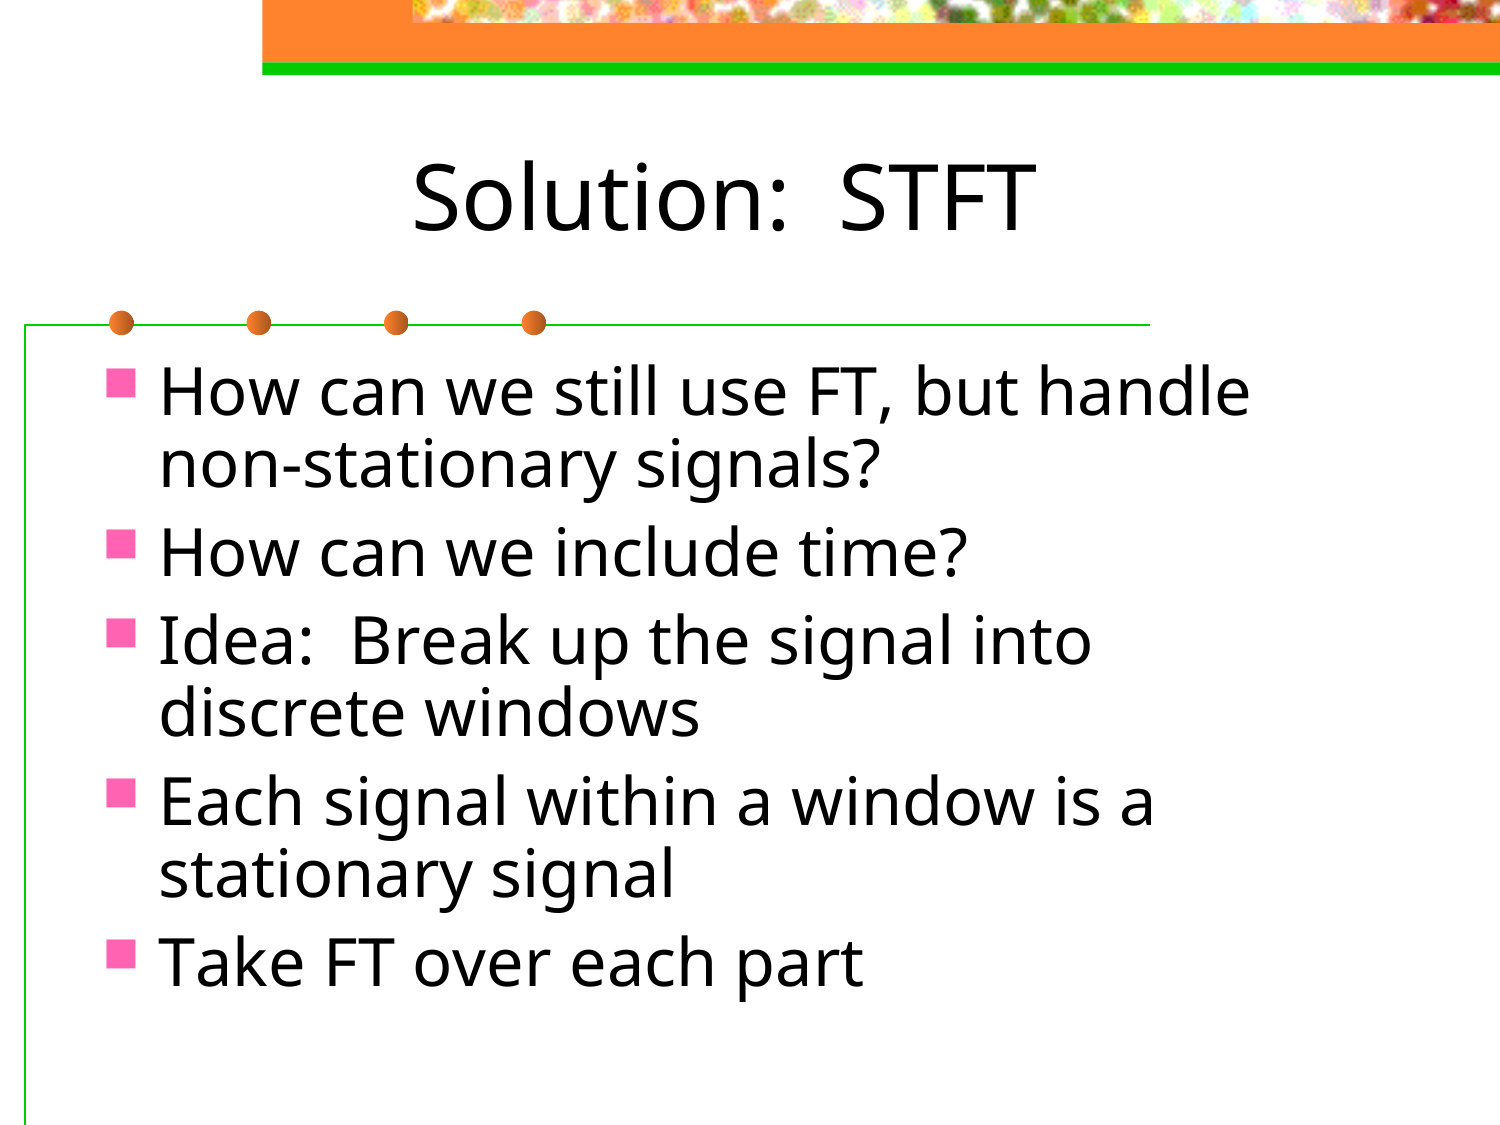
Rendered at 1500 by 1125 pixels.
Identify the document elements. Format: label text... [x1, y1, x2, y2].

picture [412, 0, 1500, 23]
title Solution: STFT [87, 99, 1363, 288]
list How can we still use FT, but handle non-stationary signals? How can we include time? Idea: Break up the signal into discrete windows Each signal within a window is a stationary signal Take FT over each part [87, 350, 1363, 1026]
